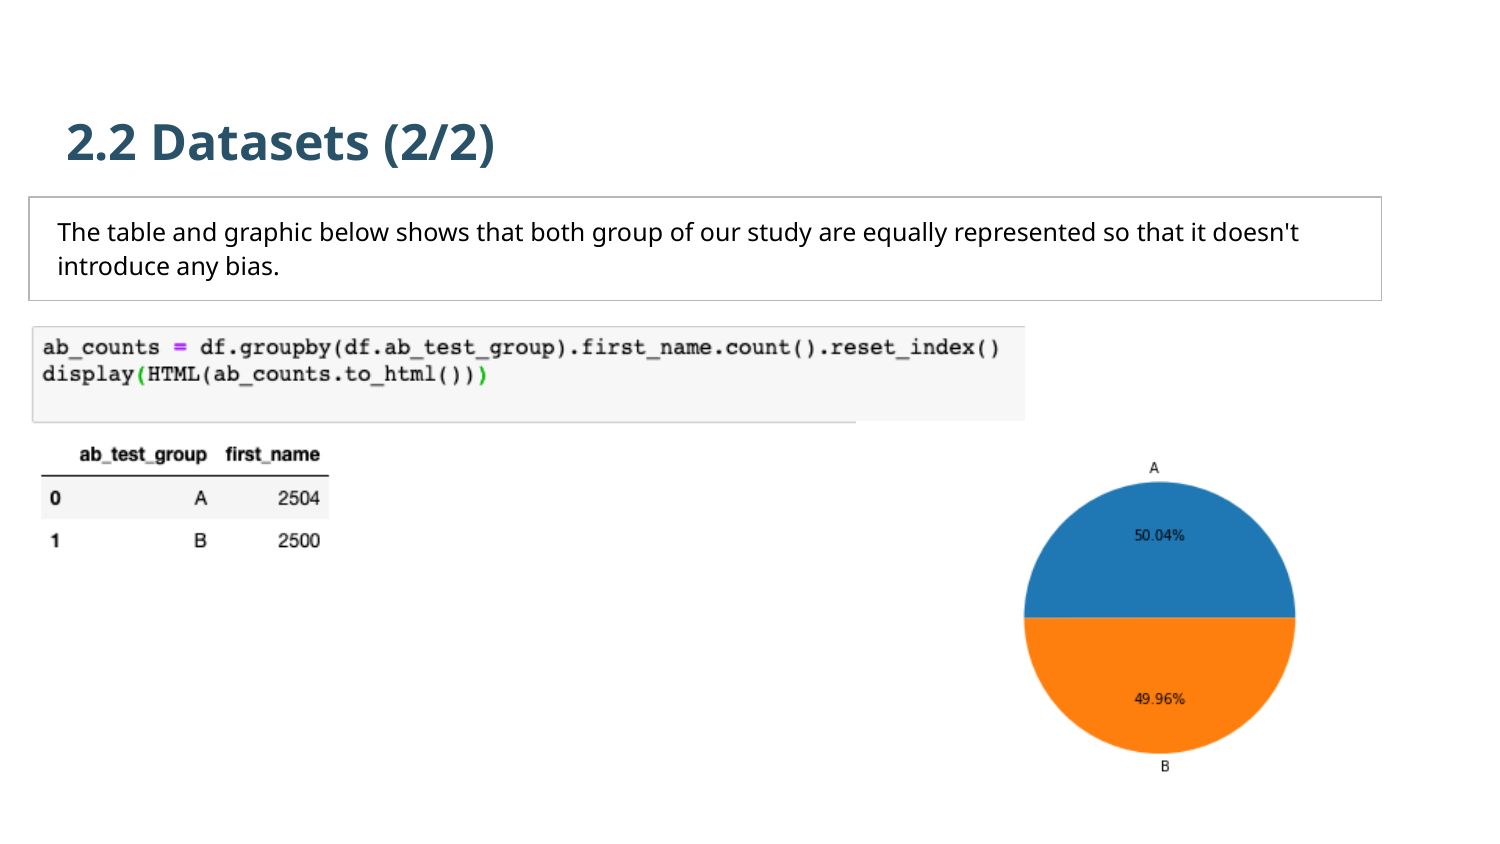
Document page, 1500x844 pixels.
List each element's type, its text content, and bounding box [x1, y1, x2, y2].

text_box The table and graphic below shows that both group of our study are equally represented so that it doesn't introduce any bias. [29, 197, 1382, 301]
text_box 2.2 Datasets (2/2) [51, 48, 1449, 186]
picture [29, 326, 1449, 817]
